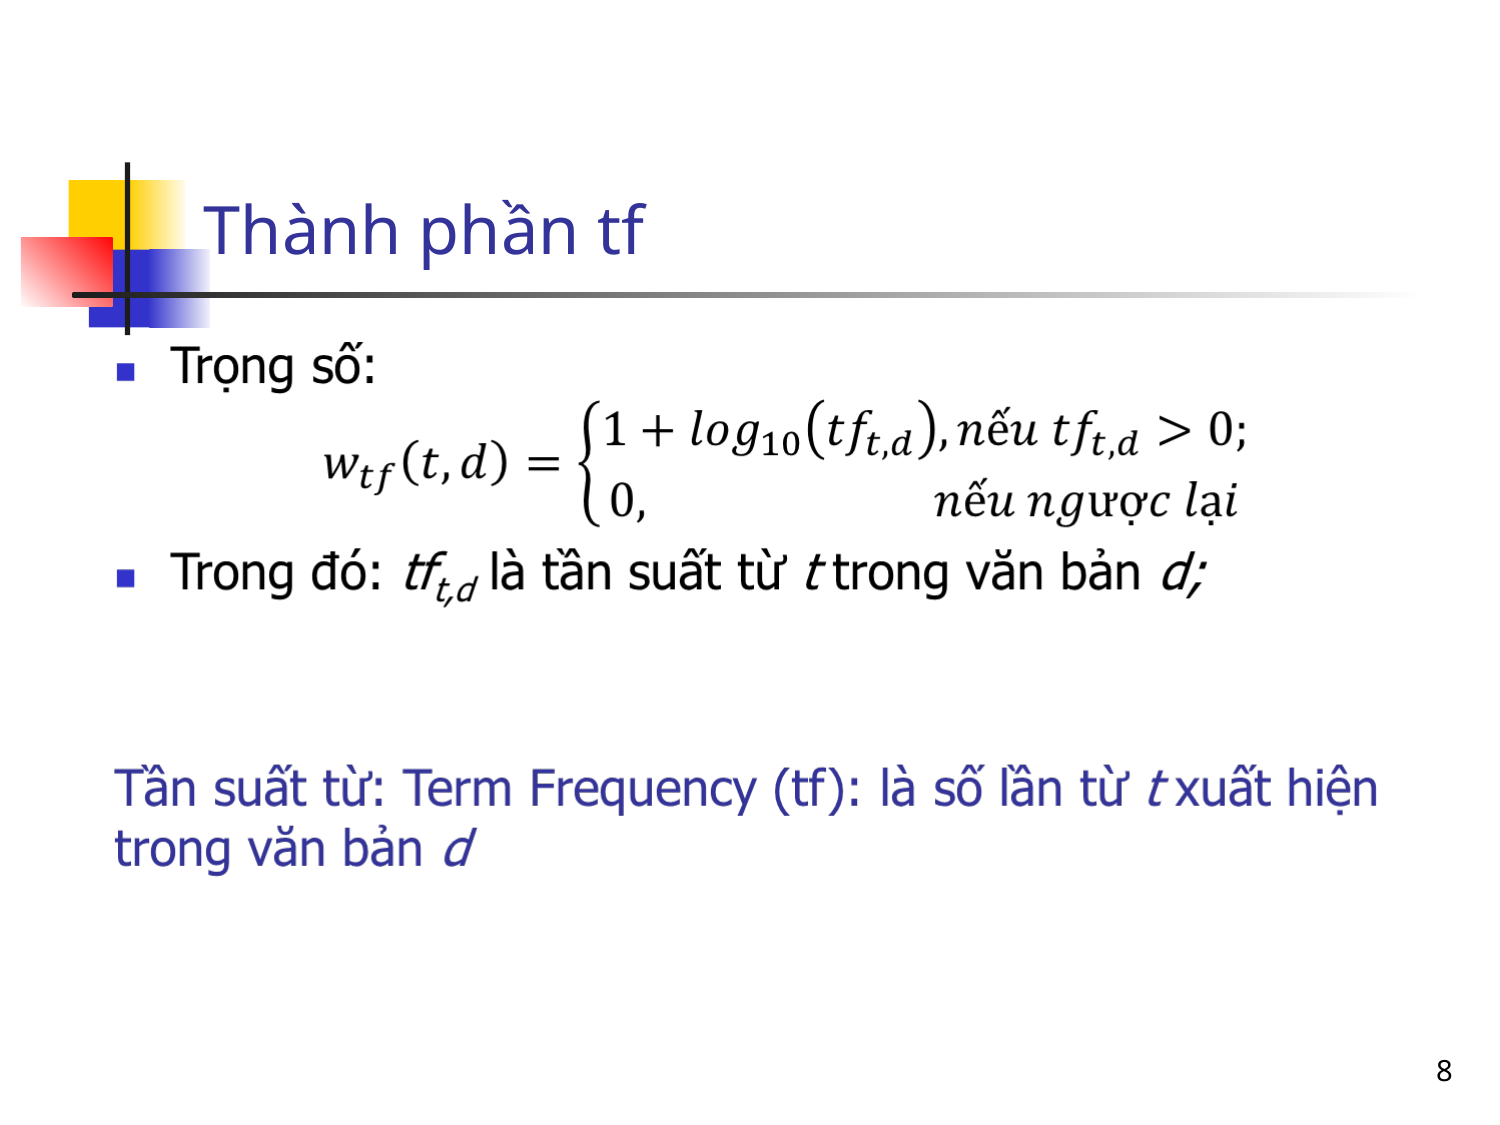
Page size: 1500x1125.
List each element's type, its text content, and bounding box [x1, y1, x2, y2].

slide_number <number> [1155, 1024, 1468, 1100]
picture [84, 317, 1472, 1012]
title Thành phần tf [188, 35, 1468, 275]
